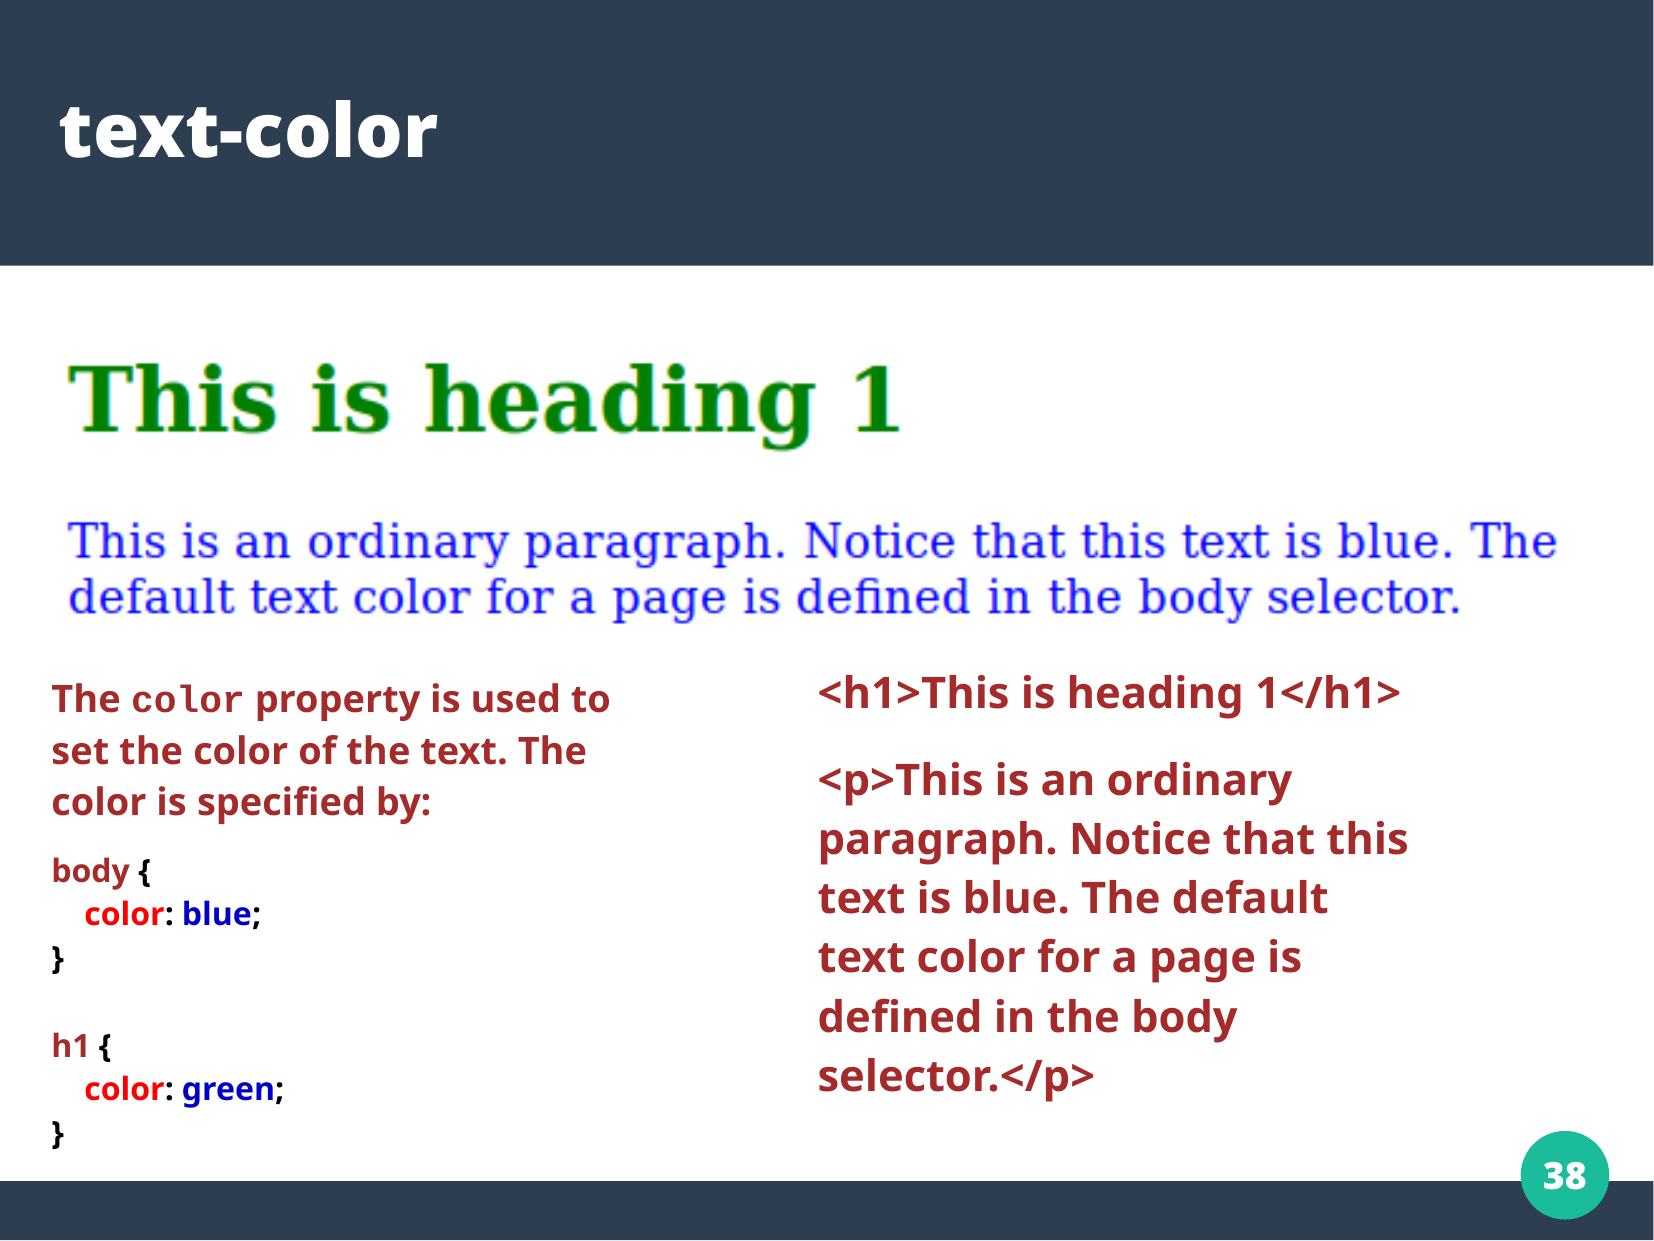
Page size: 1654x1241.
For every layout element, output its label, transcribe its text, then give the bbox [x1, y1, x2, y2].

list <h1>This is heading 1</h1> <p>This is an ordinary paragraph. Notice that this text is blue. The default text color for a page is defined in the body selector.</p> [817, 661, 1424, 1147]
title text-color [59, 49, 1595, 207]
list The color property is used to set the color of the text. The color is specified by: body { color: blue; } h1 { color: green; } [51, 671, 658, 1157]
picture [51, 291, 1587, 672]
